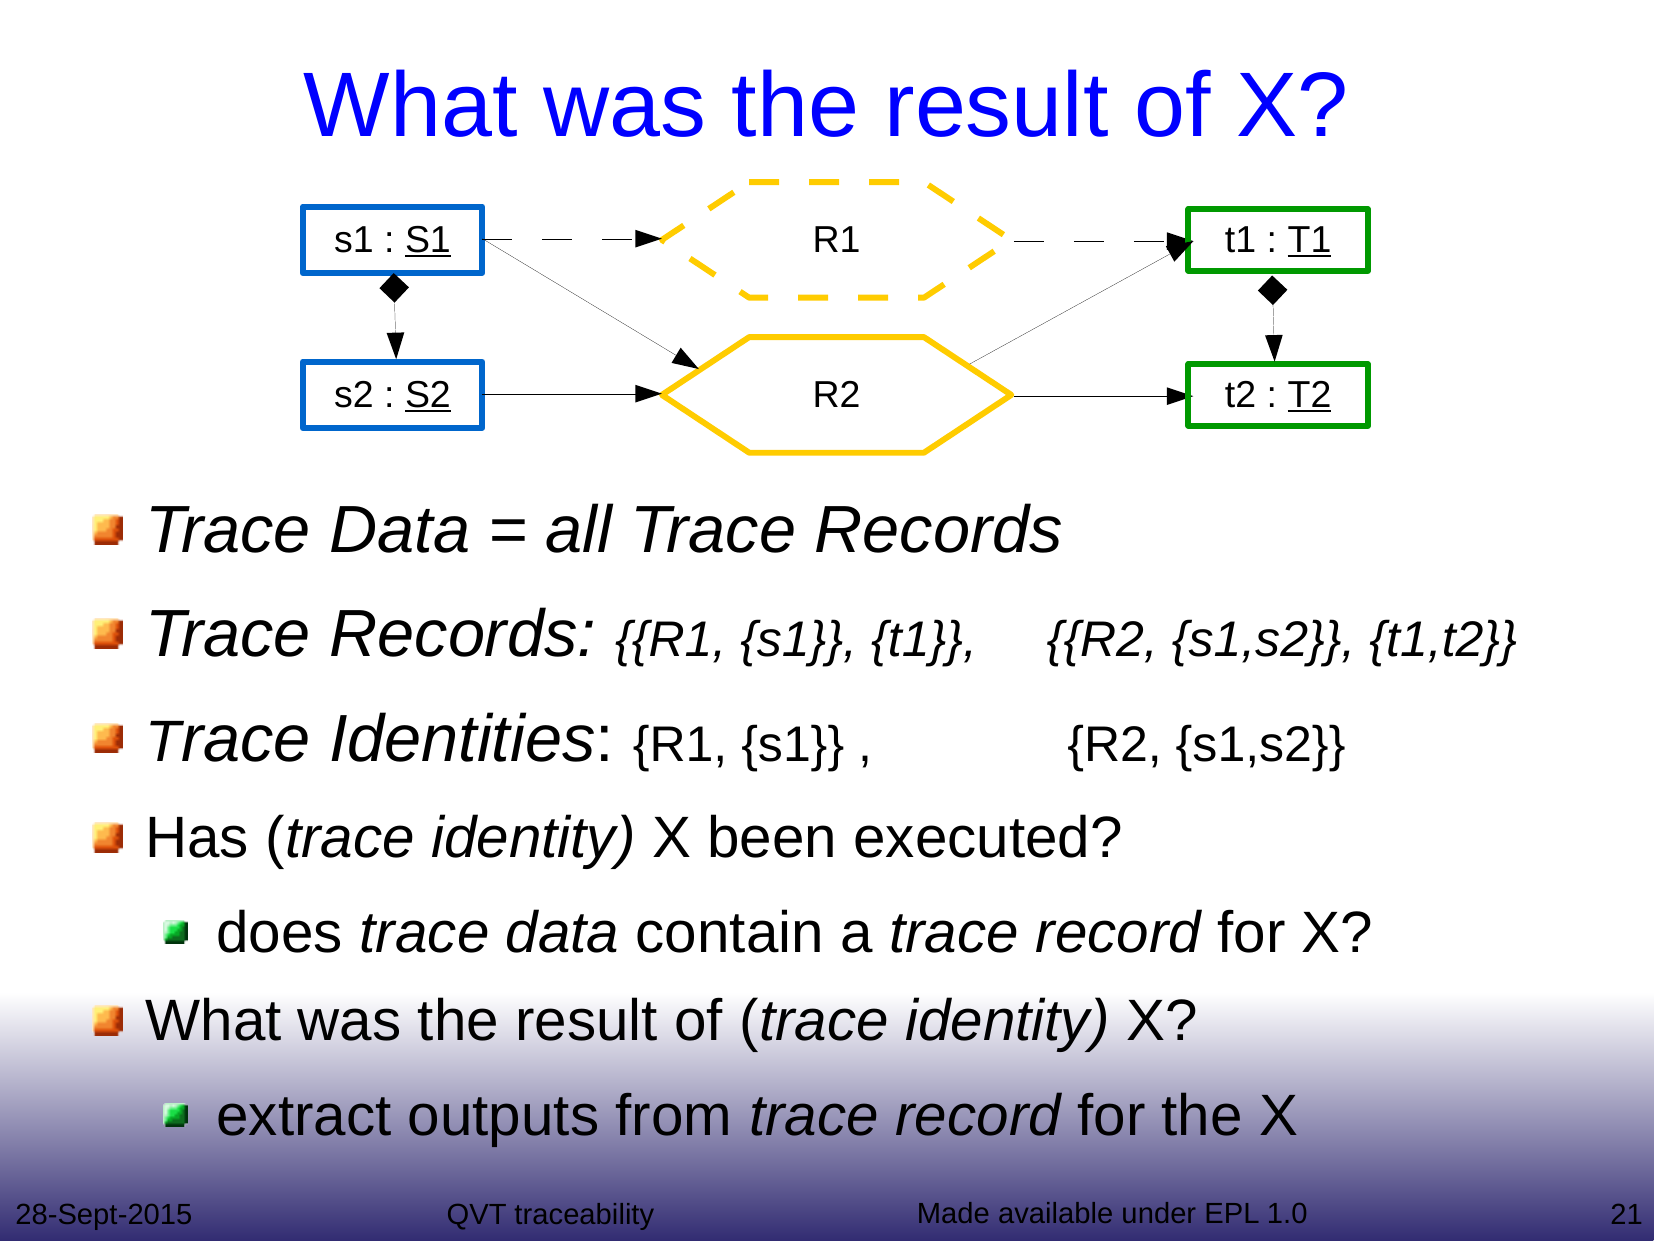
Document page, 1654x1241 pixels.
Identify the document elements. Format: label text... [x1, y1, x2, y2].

text_box s2 : S2 [302, 361, 483, 429]
list Trace Data = all Trace Records Trace Records: {{R1, {s1}}, {t1}}, {{R2, {s1,s2}}, {t1,t2}} Trace Identities: {R1, {s1}} , {R2, {s1,s2}} Has (trace identity) X been executed? does trace data contain a trace record for X? What was the result of (trace identity) X? extract outputs from trace record for the X [74, 492, 1625, 1241]
title What was the result of X? [82, 49, 1571, 160]
text_box R1 [661, 182, 1012, 298]
text_box R2 [661, 337, 1012, 453]
text_box t2 : T2 [1188, 364, 1369, 426]
text_box t1 : T1 [1188, 209, 1369, 271]
text_box s1 : S1 [302, 206, 483, 274]
